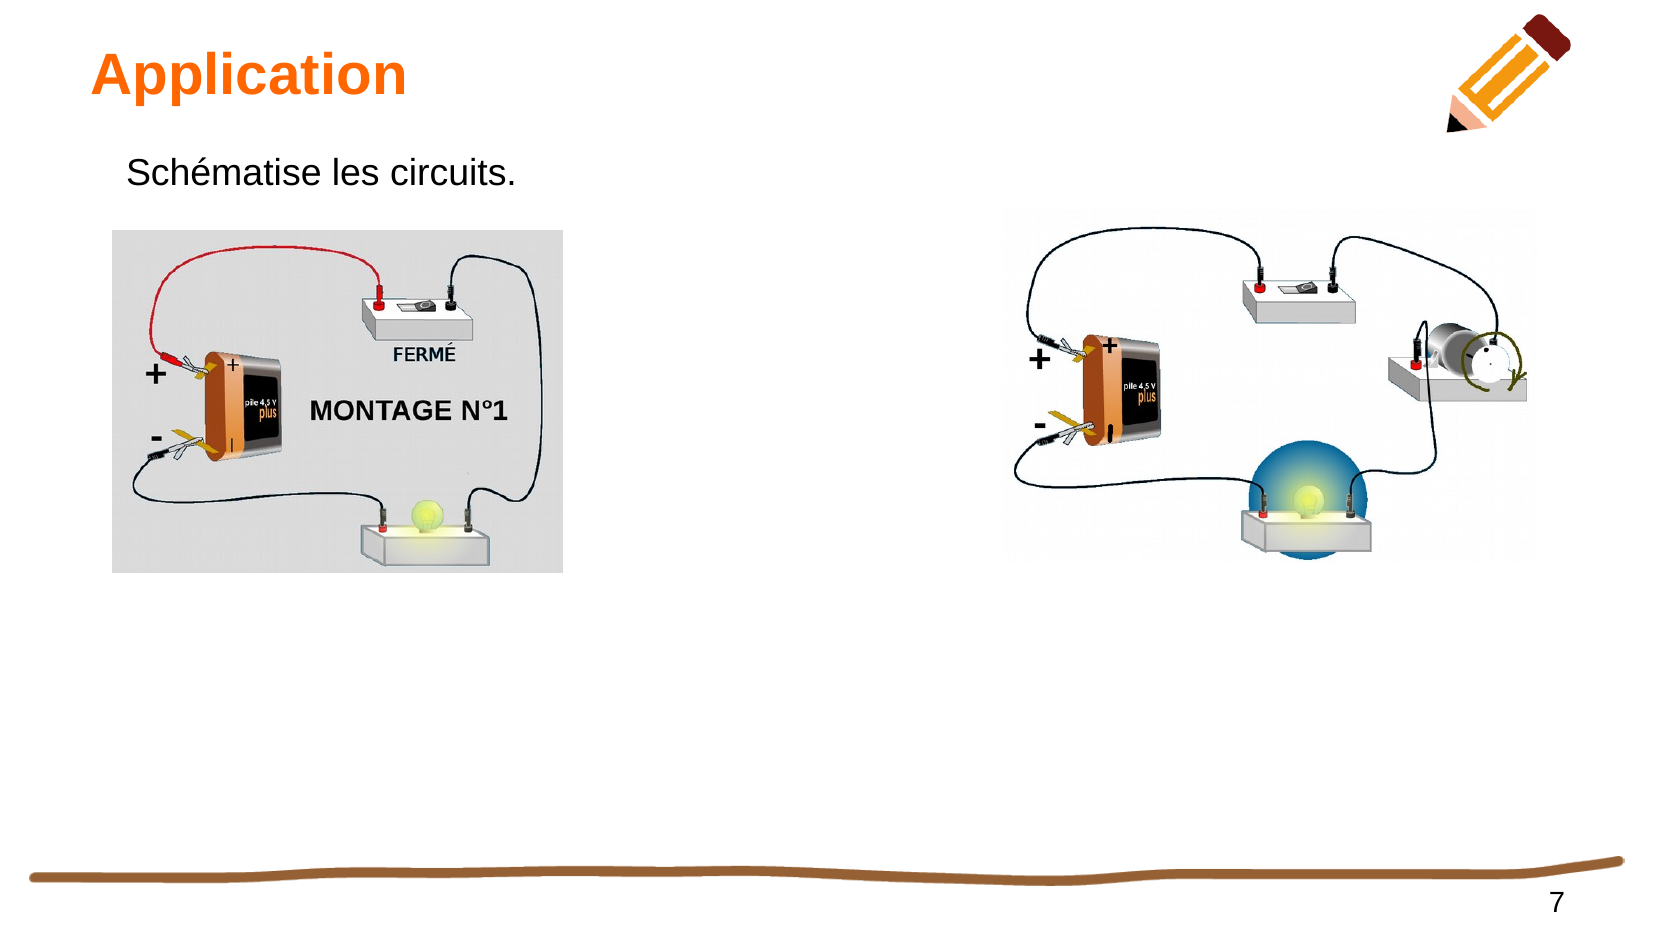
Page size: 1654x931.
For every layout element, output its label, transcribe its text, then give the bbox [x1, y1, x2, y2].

picture [1003, 209, 1538, 563]
text_box Schématise les circuits. [100, 144, 601, 201]
title Application [19, 25, 1408, 123]
picture [29, 856, 1625, 886]
picture [112, 230, 563, 573]
picture [1446, 14, 1571, 133]
